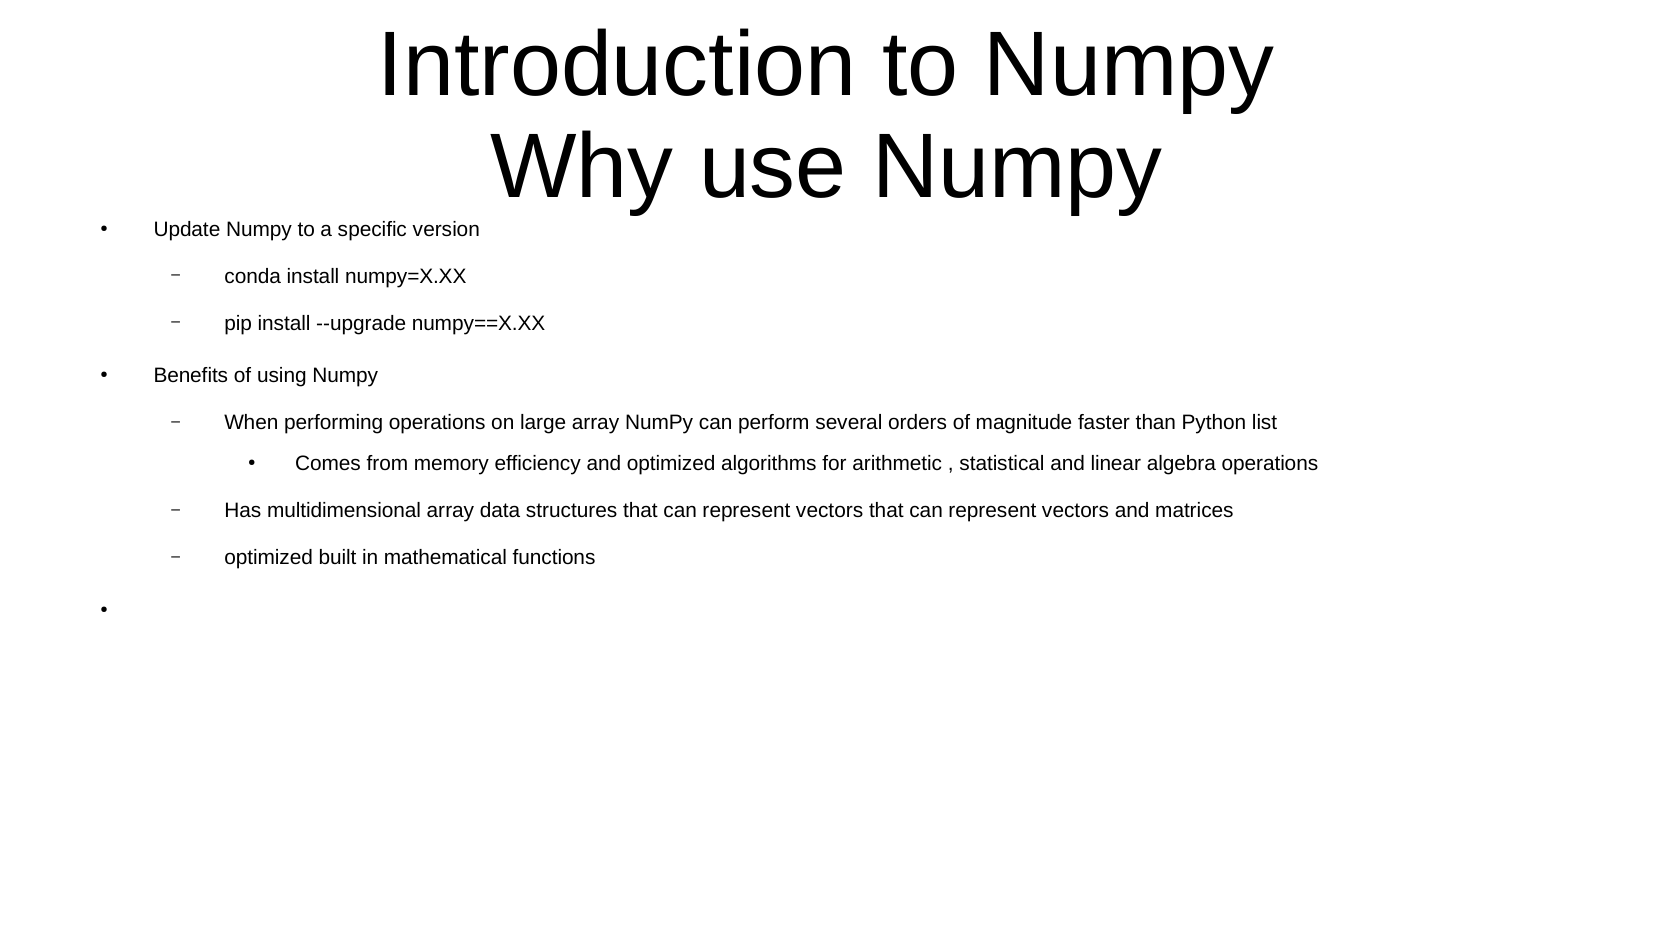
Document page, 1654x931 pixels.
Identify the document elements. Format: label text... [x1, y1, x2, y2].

list Update Numpy to a specific version conda install numpy=X.XX pip install --upgrade numpy==X.XX Benefits of using Numpy When performing operations on large array NumPy can perform several orders of magnitude faster than Python list Comes from memory efficiency and optimized algorithms for arithmetic , statistical and linear algebra operations Has multidimensional array data structures that can represent vectors that can represent vectors and matrices optimized built in mathematical functions [82, 217, 1621, 901]
title Introduction to Numpy Why use Numpy [82, 12, 1571, 217]
